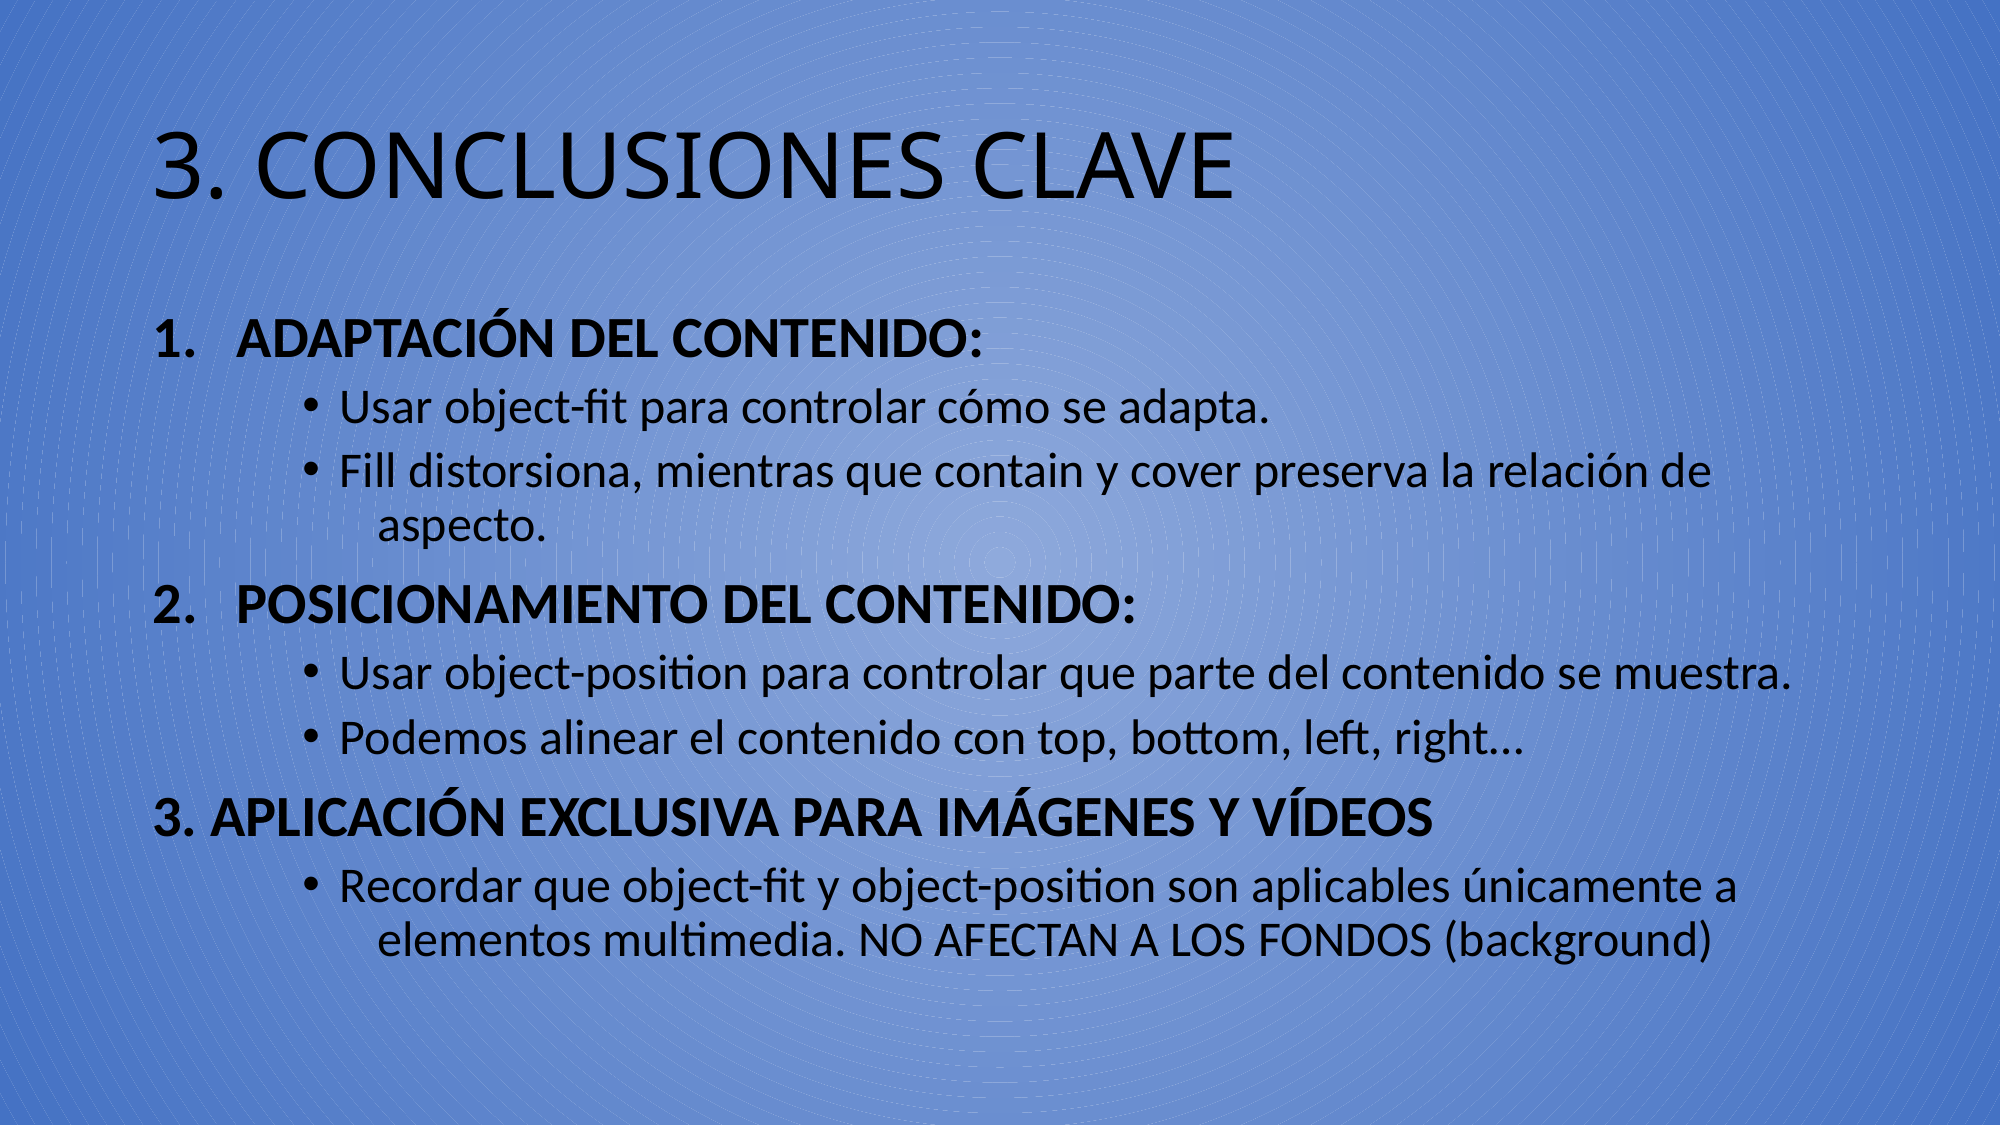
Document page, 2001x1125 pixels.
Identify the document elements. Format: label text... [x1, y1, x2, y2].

list ADAPTACIÓN DEL CONTENIDO: Usar object-fit para controlar cómo se adapta. Fill distorsiona, mientras que contain y cover preserva la relación de aspecto. POSICIONAMIENTO DEL CONTENIDO: Usar object-position para controlar que parte del contenido se muestra. Podemos alinear el contenido con top, bottom, left, right… 3. APLICACIÓN EXCLUSIVA PARA IMÁGENES Y VÍDEOS Recordar que object-fit y object-position son aplicables únicamente a elementos multimedia. NO AFECTAN A LOS FONDOS (background) [137, 299, 1863, 1014]
title 3. CONCLUSIONES CLAVE [137, 59, 1863, 278]
